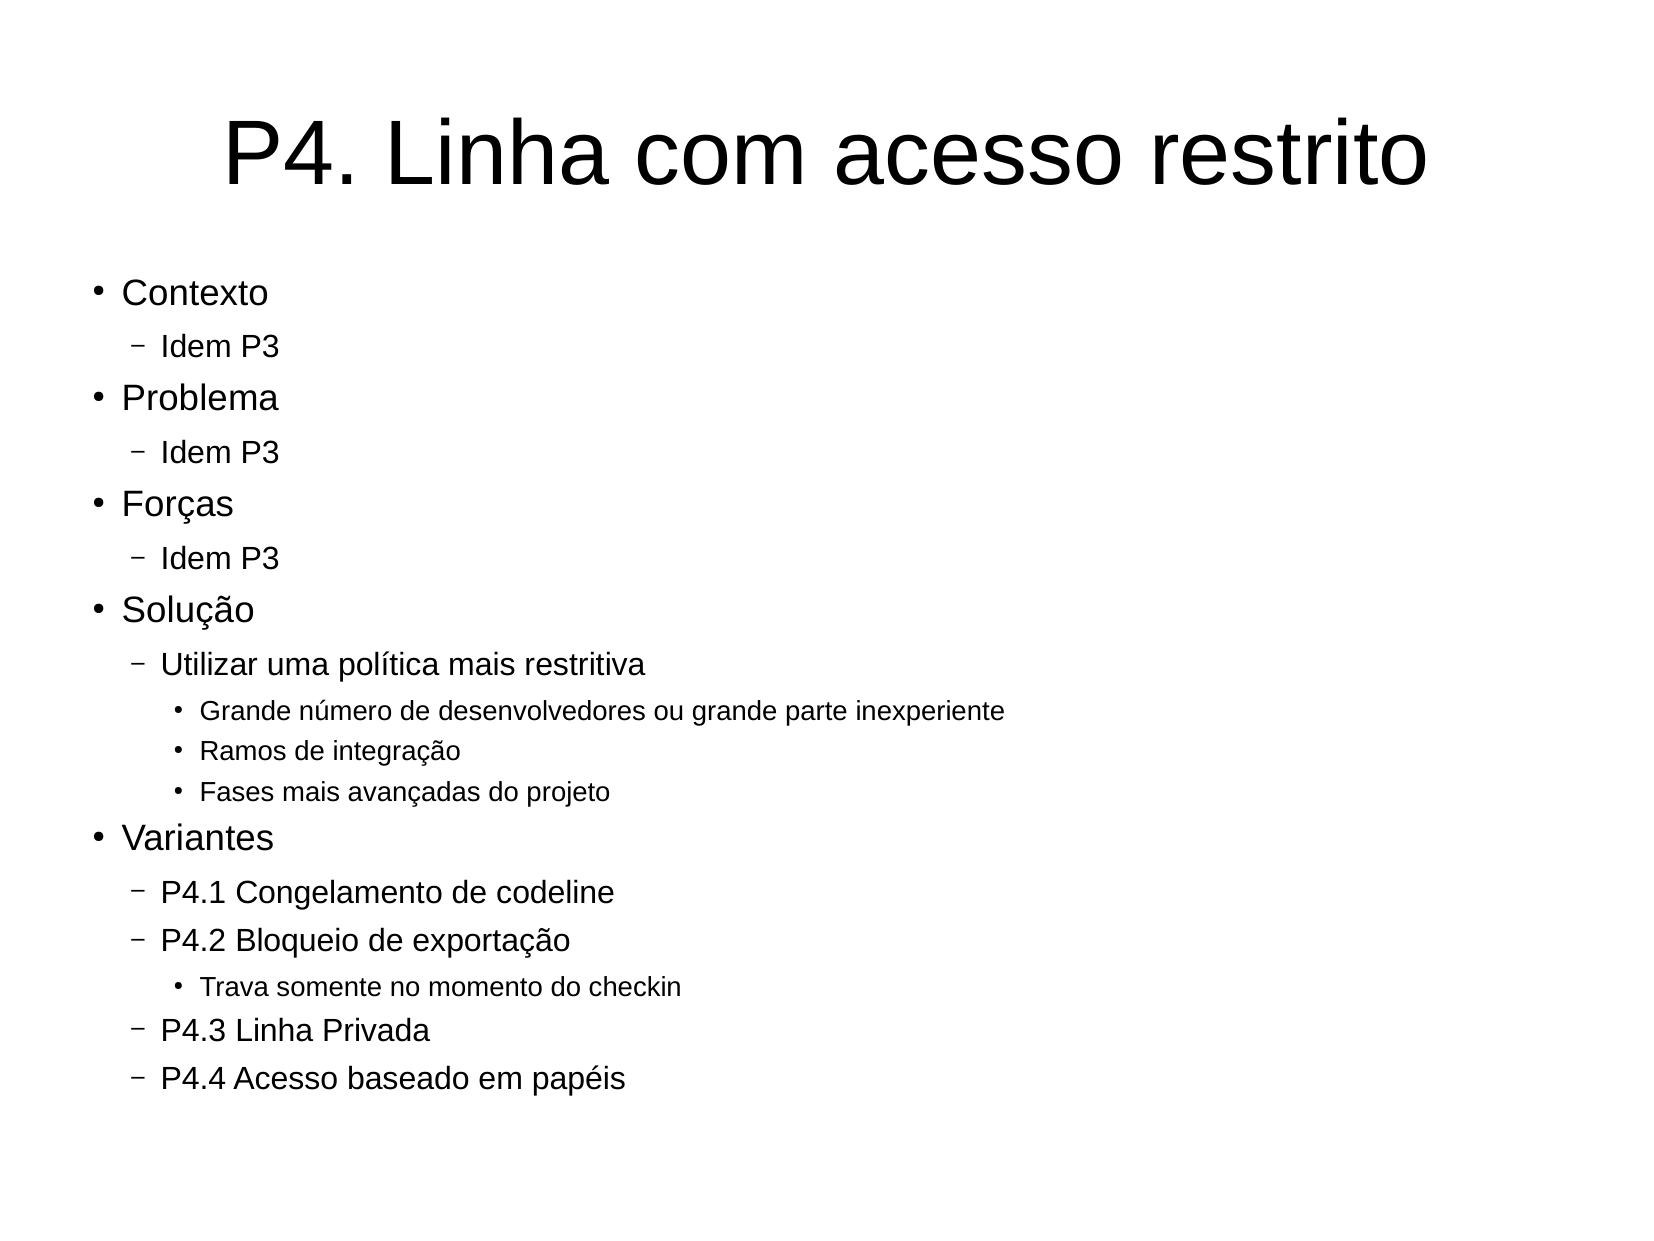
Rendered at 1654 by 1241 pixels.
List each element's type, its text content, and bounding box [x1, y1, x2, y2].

title P4. Linha com acesso restrito [82, 49, 1571, 257]
list Contexto Idem P3 Problema Idem P3 Forças Idem P3 Solução Utilizar uma política mais restritiva Grande número de desenvolvedores ou grande parte inexperiente Ramos de integração Fases mais avançadas do projeto Variantes P4.1 Congelamento de codeline P4.2 Bloqueio de exportação Trava somente no momento do checkin P4.3 Linha Privada P4.4 Acesso baseado em papéis [82, 271, 1571, 1111]
